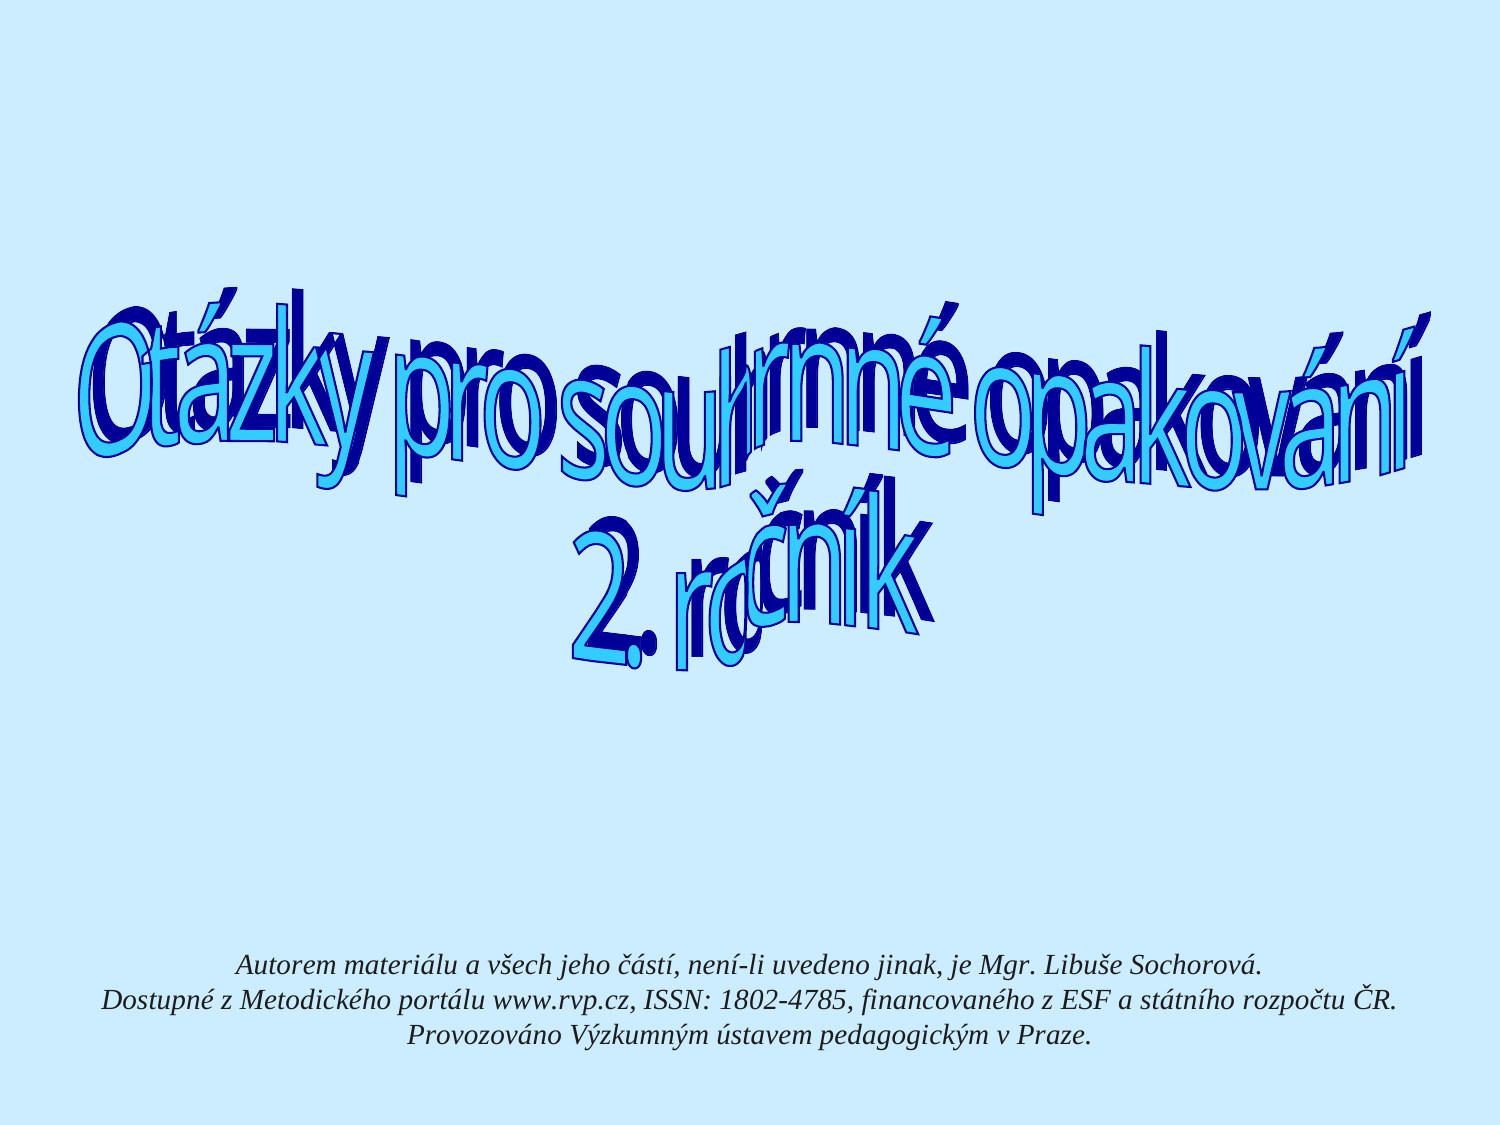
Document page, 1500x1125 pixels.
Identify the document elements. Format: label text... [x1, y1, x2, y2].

text_box Otázky pro souhrnné opakování 2. ročník [788, 523, 841, 625]
text_box Otázky pro souhrnné opakování 2. ročník [1392, 326, 1415, 362]
text_box Otázky pro souhrnné opakování 2. ročník [452, 362, 488, 461]
text_box Otázky pro souhrnné opakování 2. ročník [709, 524, 786, 666]
text_box Otázky pro souhrnné opakování 2. ročník [847, 347, 899, 451]
text_box Otázky pro souhrnné opakování 2. ročník [754, 342, 790, 449]
text_box Autorem materiálu a všech jeho částí, není-li uvedeno jinak, je Mgr. Libuše Sochorová. Dostupné z Metodického portálu www.rvp.cz, ISSN: 1802-4785, financovaného z ESF a státního rozpočtu ČR. Provozováno Výzkumným ústavem pedagogickým v Praze. [50, 937, 1450, 1058]
text_box Otázky pro souhrnné opakování 2. ročník [1185, 387, 1333, 491]
text_box Otázky pro souhrnné opakování 2. ročník [791, 342, 843, 444]
text_box Otázky pro souhrnné opakování 2. ročník [900, 355, 953, 458]
text_box Otázky pro souhrnné opakování 2. ročník [845, 528, 856, 627]
text_box Otázky pro souhrnné opakování 2. ročník [676, 571, 713, 671]
text_box Otázky pro souhrnné opakování 2. ročník [1140, 345, 1191, 488]
text_box Otázky pro souhrnné opakování 2. ročník [78, 321, 228, 458]
text_box Otázky pro souhrnné opakování 2. ročník [561, 379, 606, 481]
text_box Otázky pro souhrnné opakování 2. ročník [484, 368, 541, 470]
text_box Otázky pro souhrnné opakování 2. ročník [396, 354, 450, 497]
text_box Otázky pro souhrnné opakování 2. ročník [720, 346, 751, 488]
text_box Otázky pro souhrnné opakování 2. ročník [868, 490, 919, 635]
text_box Otázky pro souhrnné opakování 2. ročník [750, 483, 787, 517]
text_box Otázky pro souhrnné opakování 2. ročník [1339, 378, 1390, 484]
text_box Otázky pro souhrnné opakování 2. ročník [605, 385, 715, 492]
text_box Otázky pro souhrnné opakování 2. ročník [277, 303, 374, 489]
text_box Otázky pro souhrnné opakování 2. ročník [975, 367, 1134, 516]
text_box Otázky pro souhrnné opakování 2. ročník [1394, 371, 1405, 471]
text_box Otázky pro souhrnné opakování 2. ročník [572, 530, 642, 669]
text_box Otázky pro souhrnné opakování 2. ročník [229, 343, 275, 442]
